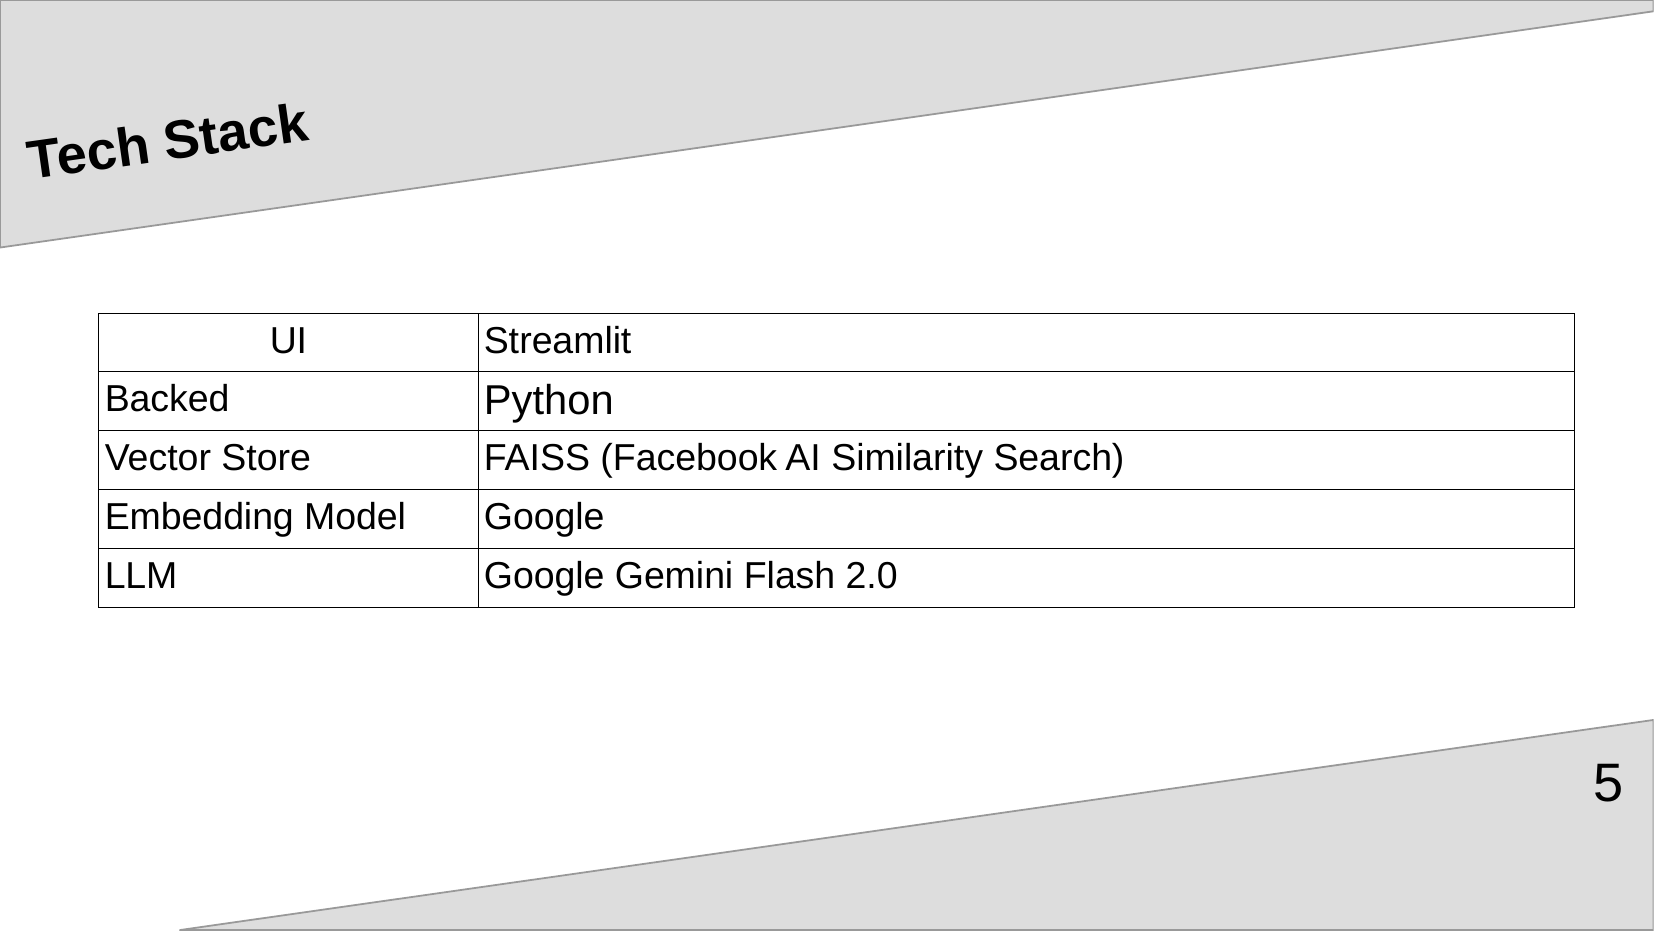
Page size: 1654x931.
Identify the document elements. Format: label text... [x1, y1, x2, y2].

table_cell FAISS (Facebook AI Similarity Search) [479, 431, 1574, 489]
table_cell Google [479, 490, 1574, 548]
table_cell Python [479, 372, 1574, 430]
table_cell Google Gemini Flash 2.0 [479, 549, 1574, 607]
table_cell Backed [99, 372, 478, 430]
title Tech Stack [16, 0, 1501, 239]
table_cell Vector Store [99, 431, 478, 489]
table_header Streamlit [479, 314, 1574, 371]
table_header UI [99, 314, 478, 371]
table_cell LLM [99, 549, 478, 607]
table_cell Embedding Model [99, 490, 478, 548]
